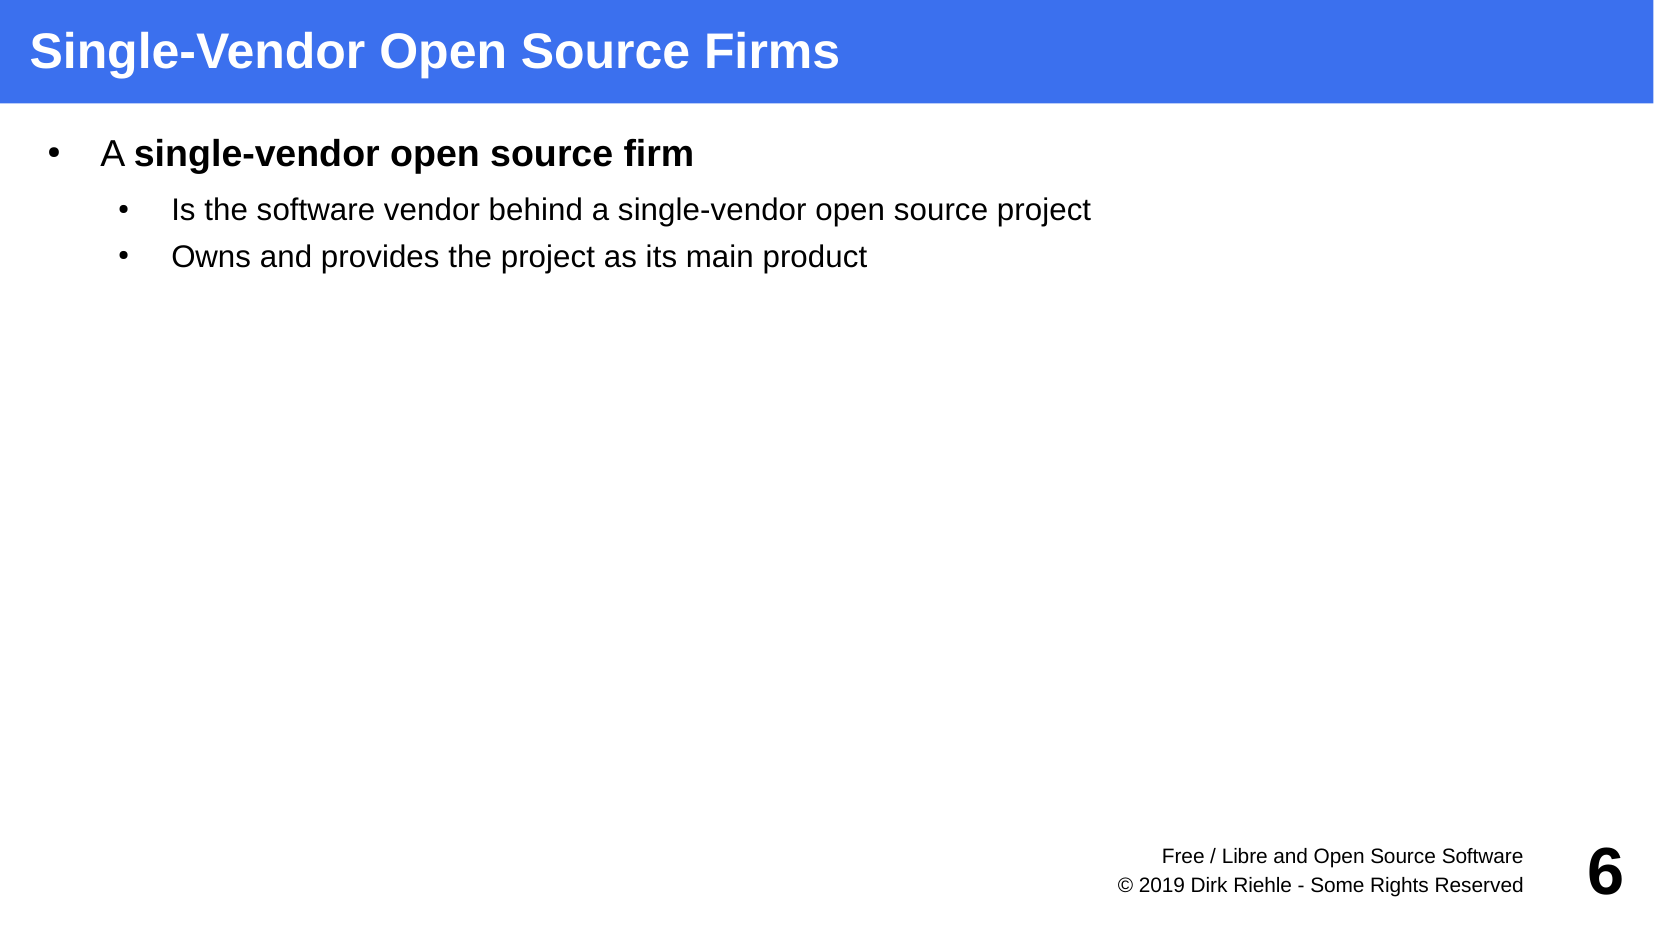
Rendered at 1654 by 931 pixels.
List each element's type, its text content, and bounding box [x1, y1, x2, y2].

list A single-vendor open source firm Is the software vendor behind a single-vendor open source project Owns and provides the project as its main product [29, 132, 1625, 813]
title Single-Vendor Open Source Firms [0, 0, 1654, 104]
